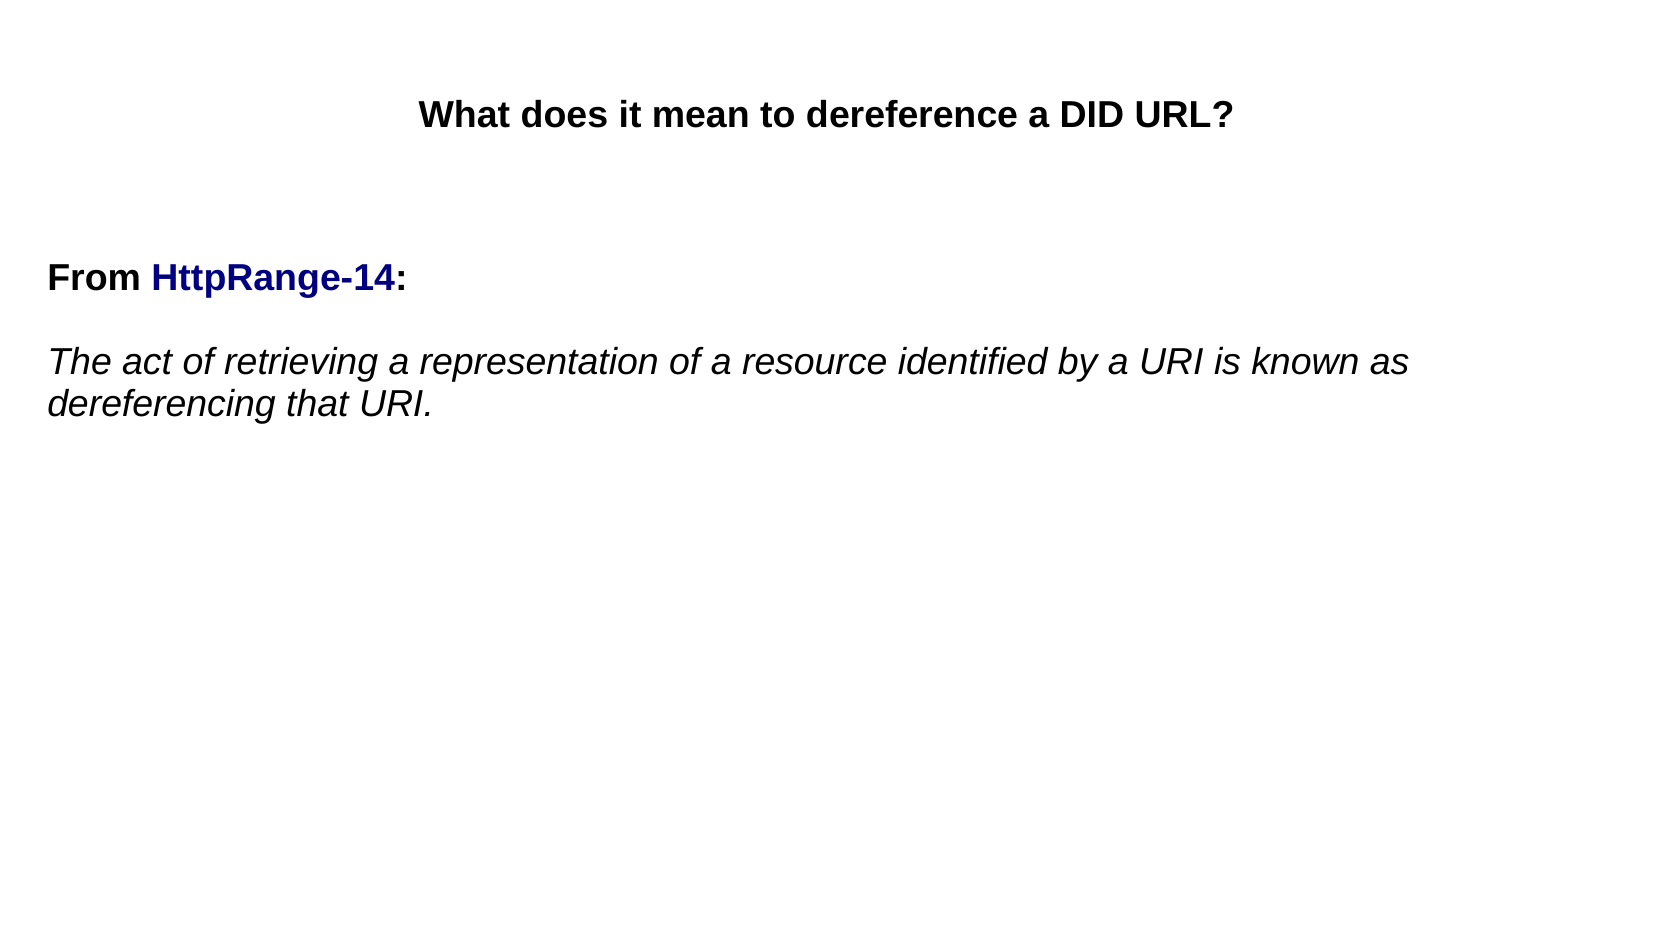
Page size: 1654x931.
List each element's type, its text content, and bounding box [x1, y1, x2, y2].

text_box From HttpRange-14: The act of retrieving a representation of a resource identified by a URI is known as dereferencing that URI. [47, 177, 1515, 504]
title What does it mean to dereference a DID URL? [82, 37, 1571, 193]
